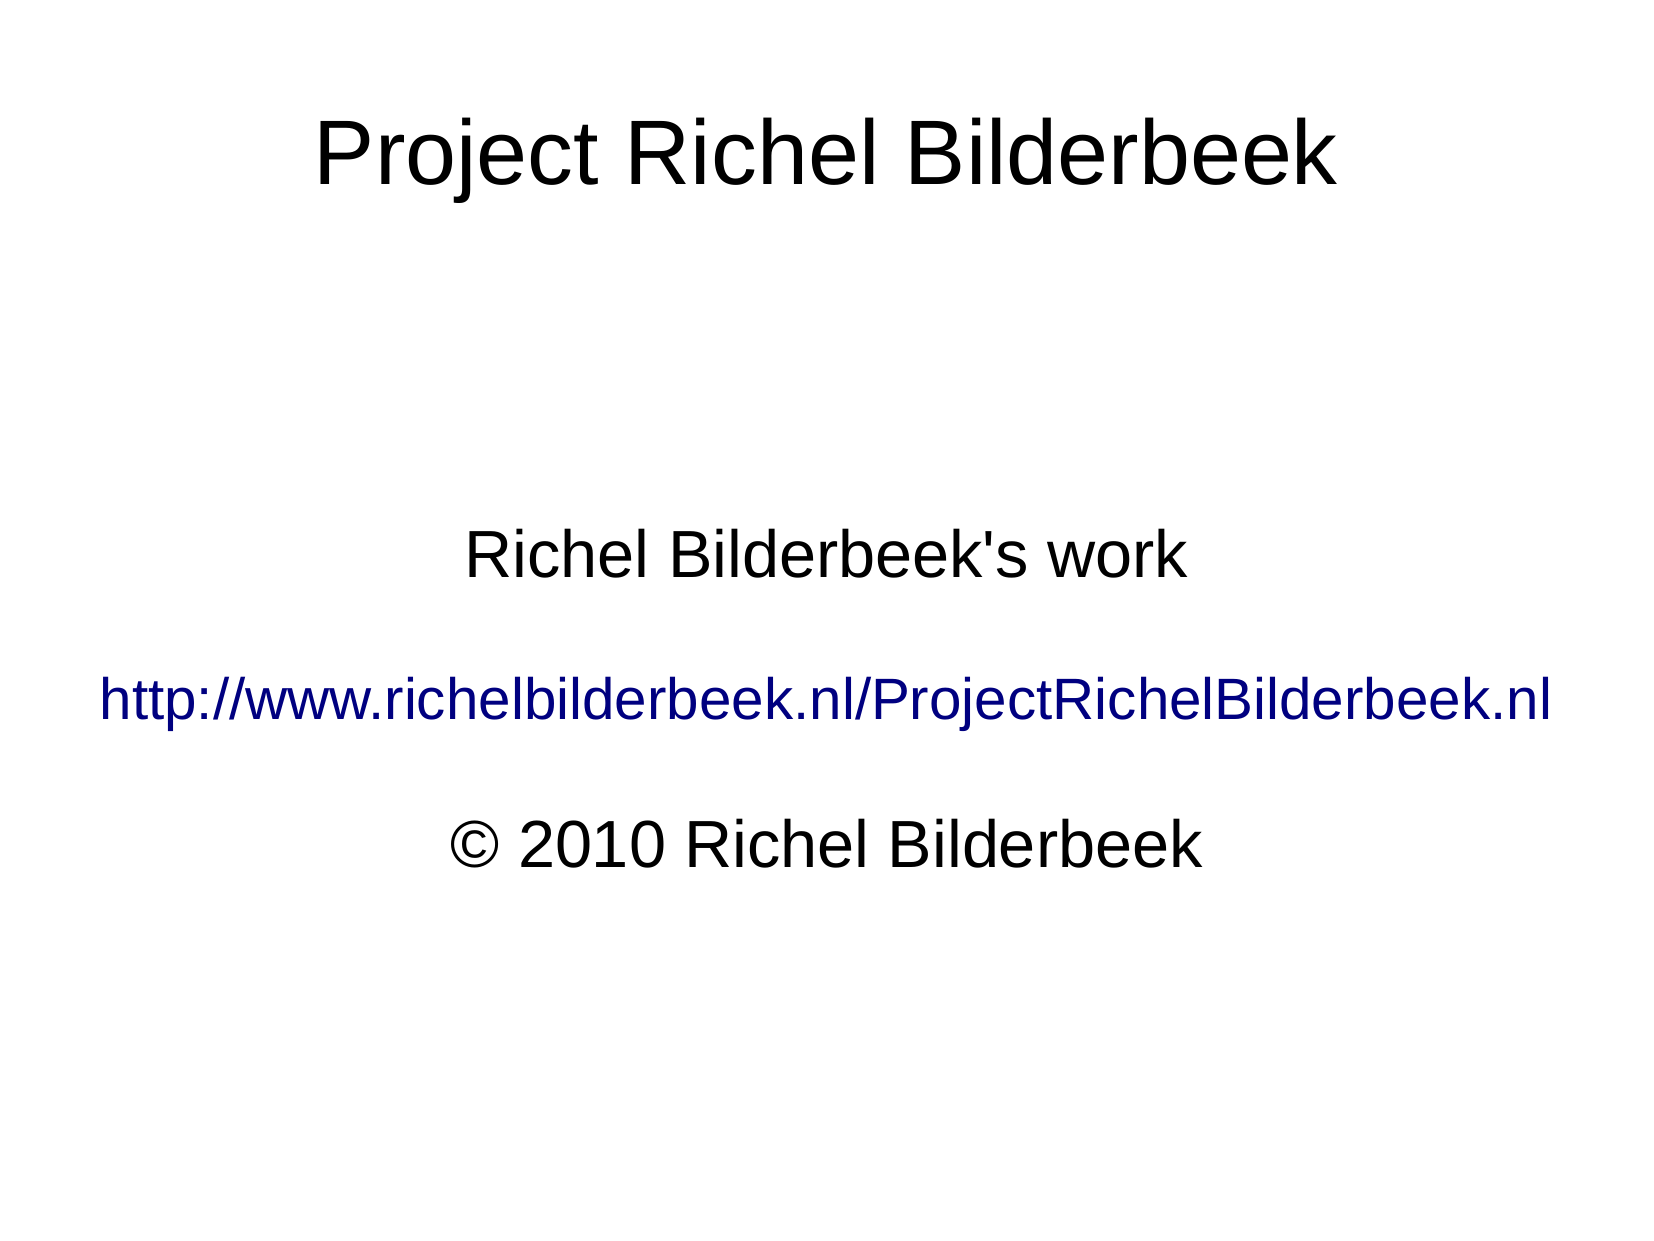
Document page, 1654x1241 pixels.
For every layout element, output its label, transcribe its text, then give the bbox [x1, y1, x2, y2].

title Project Richel Bilderbeek [82, 49, 1571, 257]
subtitle Richel Bilderbeek's work http://www.richelbilderbeek.nl/ProjectRichelBilderbeek.nl © 2010 Richel Bilderbeek [82, 290, 1571, 1109]
